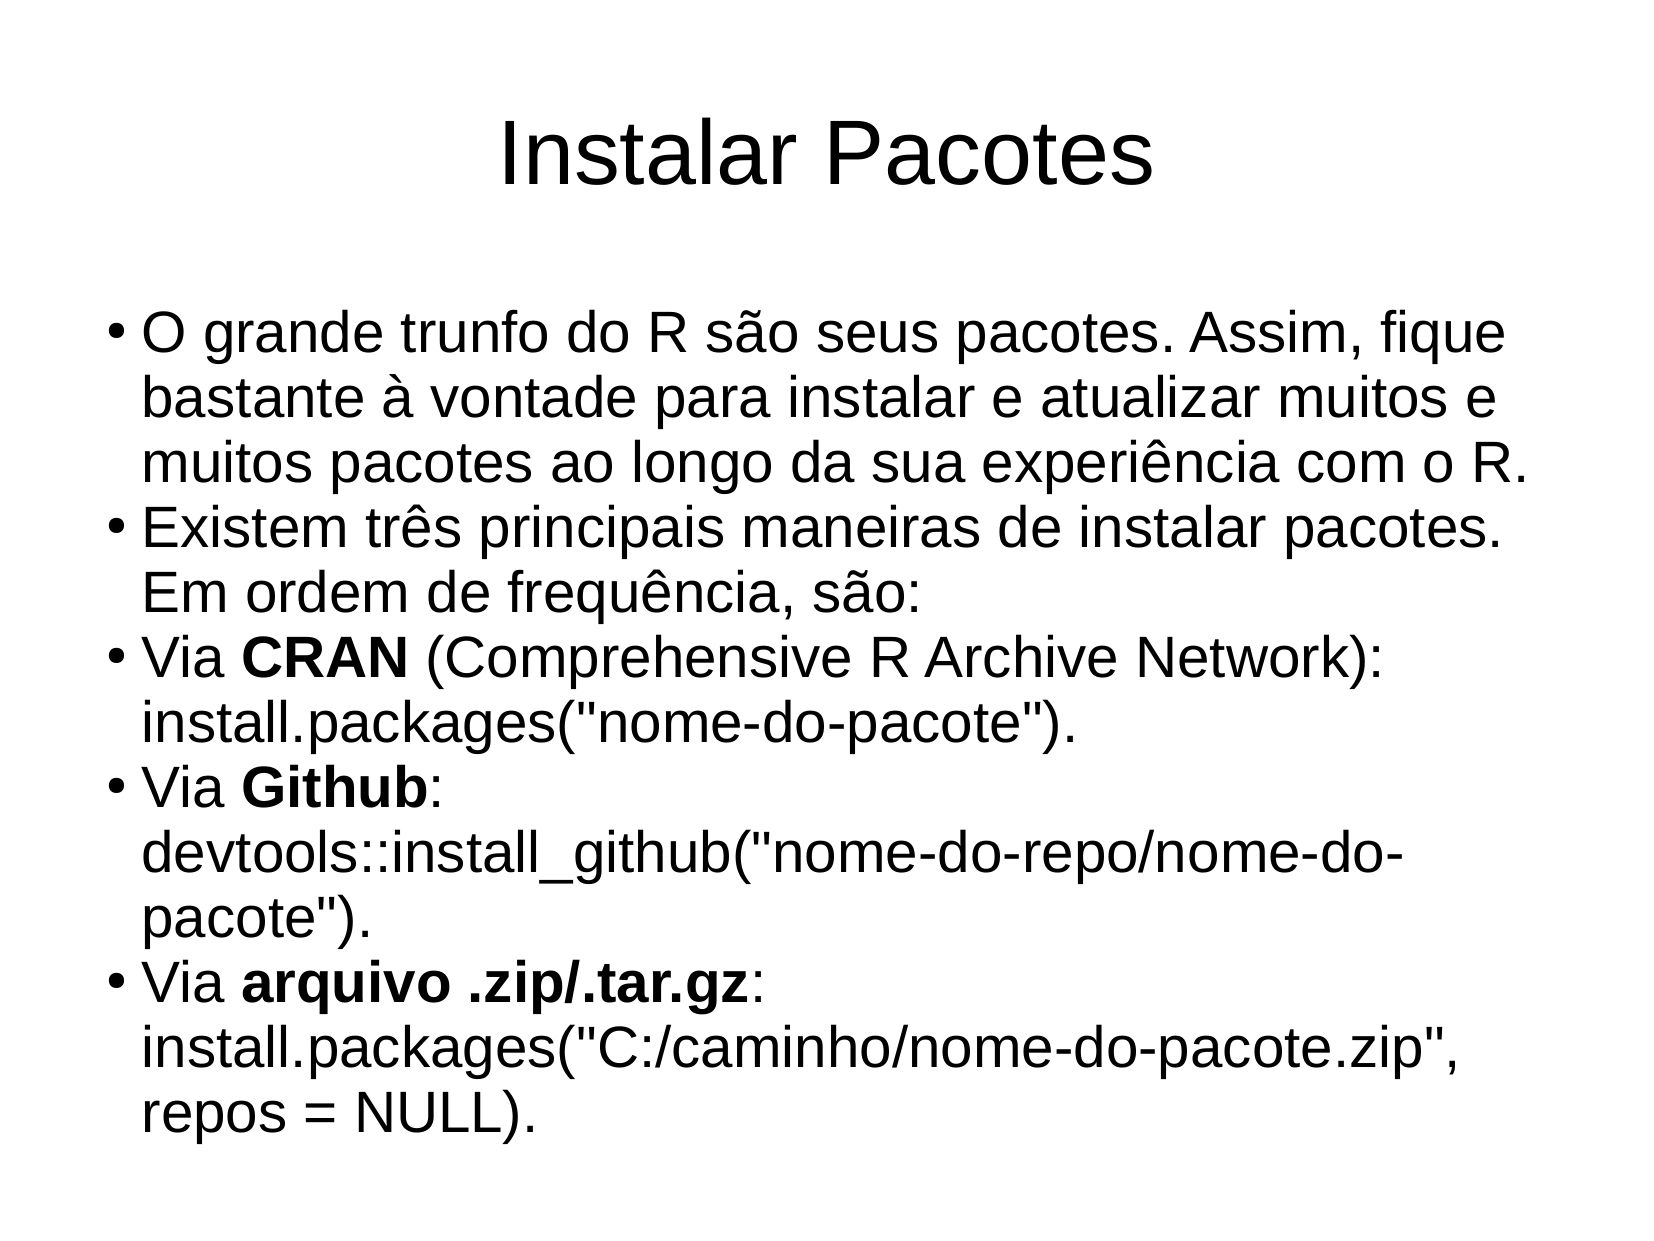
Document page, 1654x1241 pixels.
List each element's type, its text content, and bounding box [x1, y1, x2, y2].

title Instalar Pacotes [82, 49, 1571, 257]
subtitle O grande trunfo do R são seus pacotes. Assim, fique bastante à vontade para instalar e atualizar muitos e muitos pacotes ao longo da sua experiência com o R. Existem três principais maneiras de instalar pacotes. Em ordem de frequência, são: Via CRAN (Comprehensive R Archive Network): install.packages("nome-do-pacote"). Via Github: devtools::install_github("nome-do-repo/nome-do-pacote"). Via arquivo .zip/.tar.gz: install.packages("C:/caminho/nome-do-pacote.zip", repos = NULL). [106, 246, 1595, 1198]
